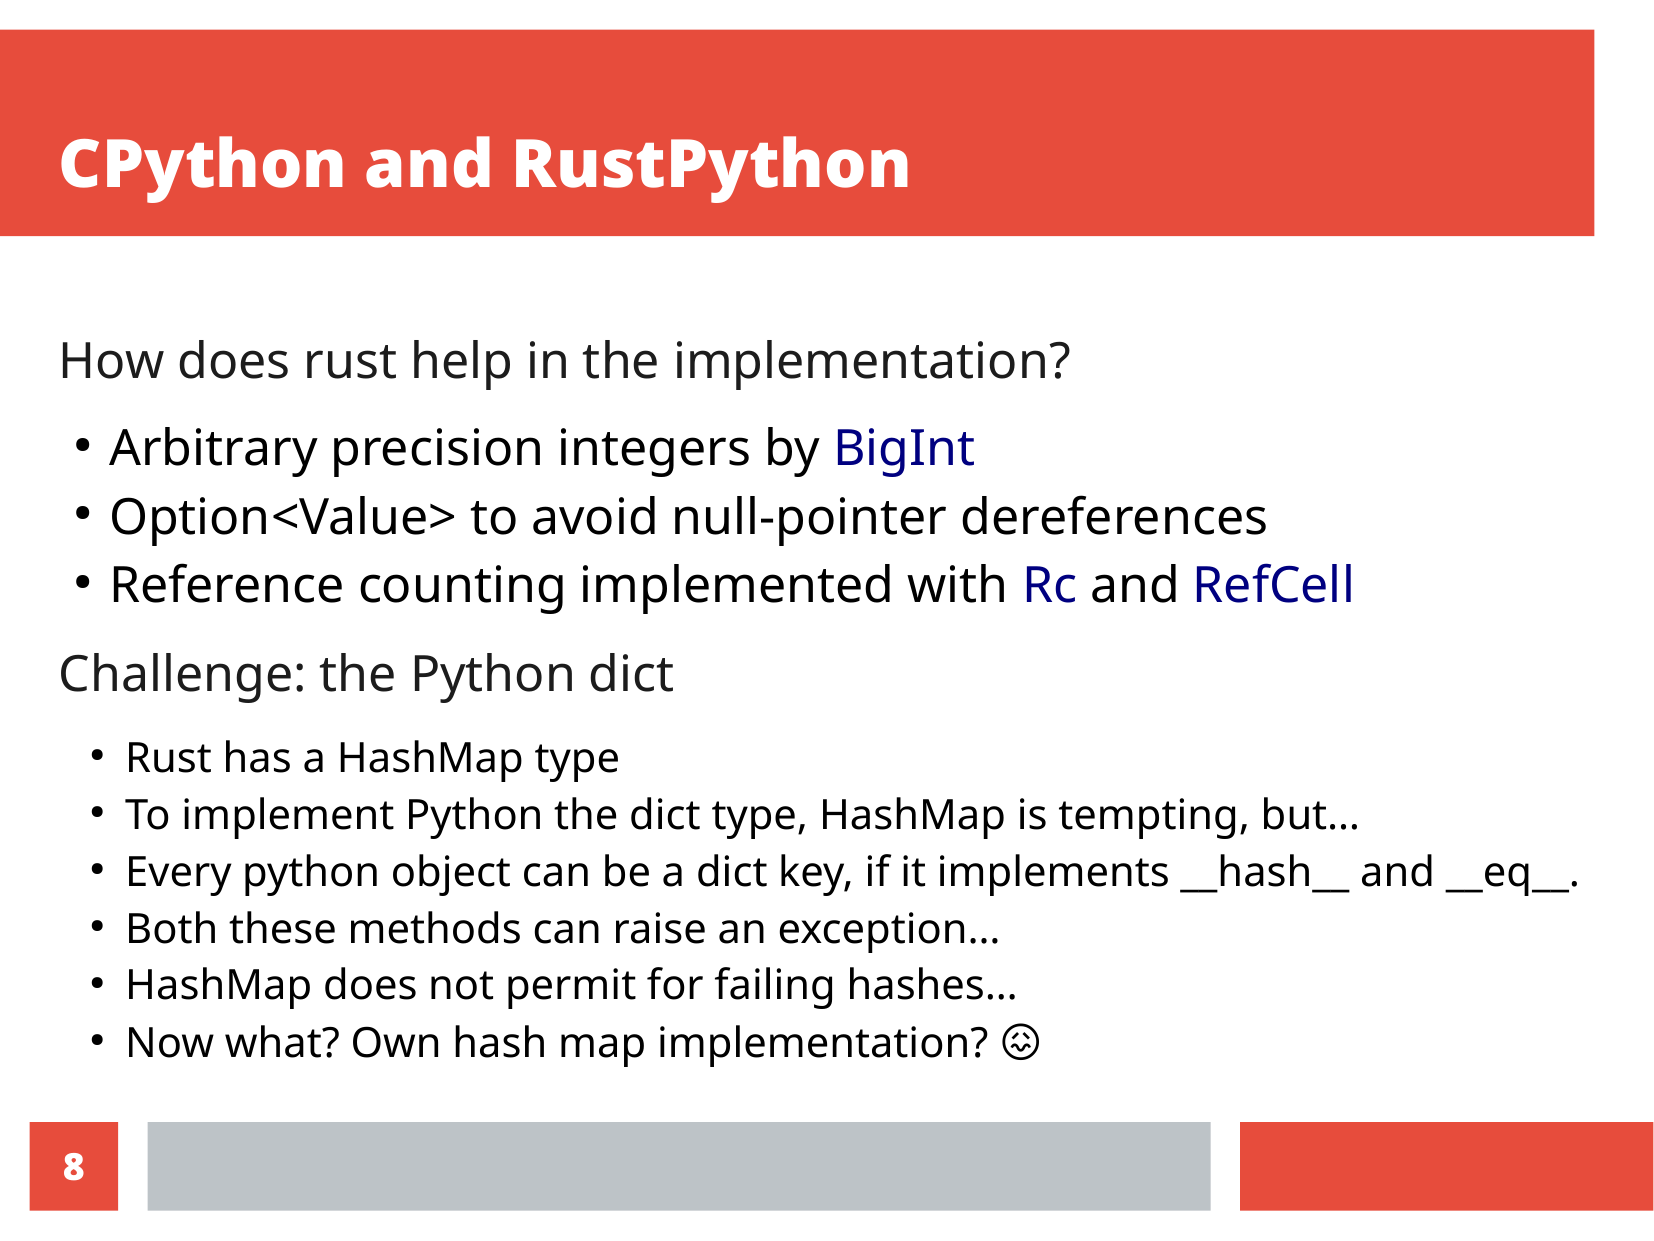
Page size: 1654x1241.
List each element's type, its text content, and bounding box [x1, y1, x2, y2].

text_box Arbitrary precision integers by BigInt Option<Value> to avoid null-pointer dereferences Reference counting implemented with Rc and RefCell [59, 405, 1576, 661]
list How does rust help in the implementation? [59, 324, 1565, 405]
list Challenge: the Python dict [59, 637, 1565, 718]
text_box Rust has a HashMap type To implement Python the dict type, HashMap is tempting, but… Every python object can be a dict key, if it implements __hash__ and __eq__. Both these methods can raise an exception… HashMap does not permit for failing hashes… Now what? Own hash map implementation? 😖 [75, 720, 1621, 1081]
title CPython and RustPython [59, 59, 1595, 207]
